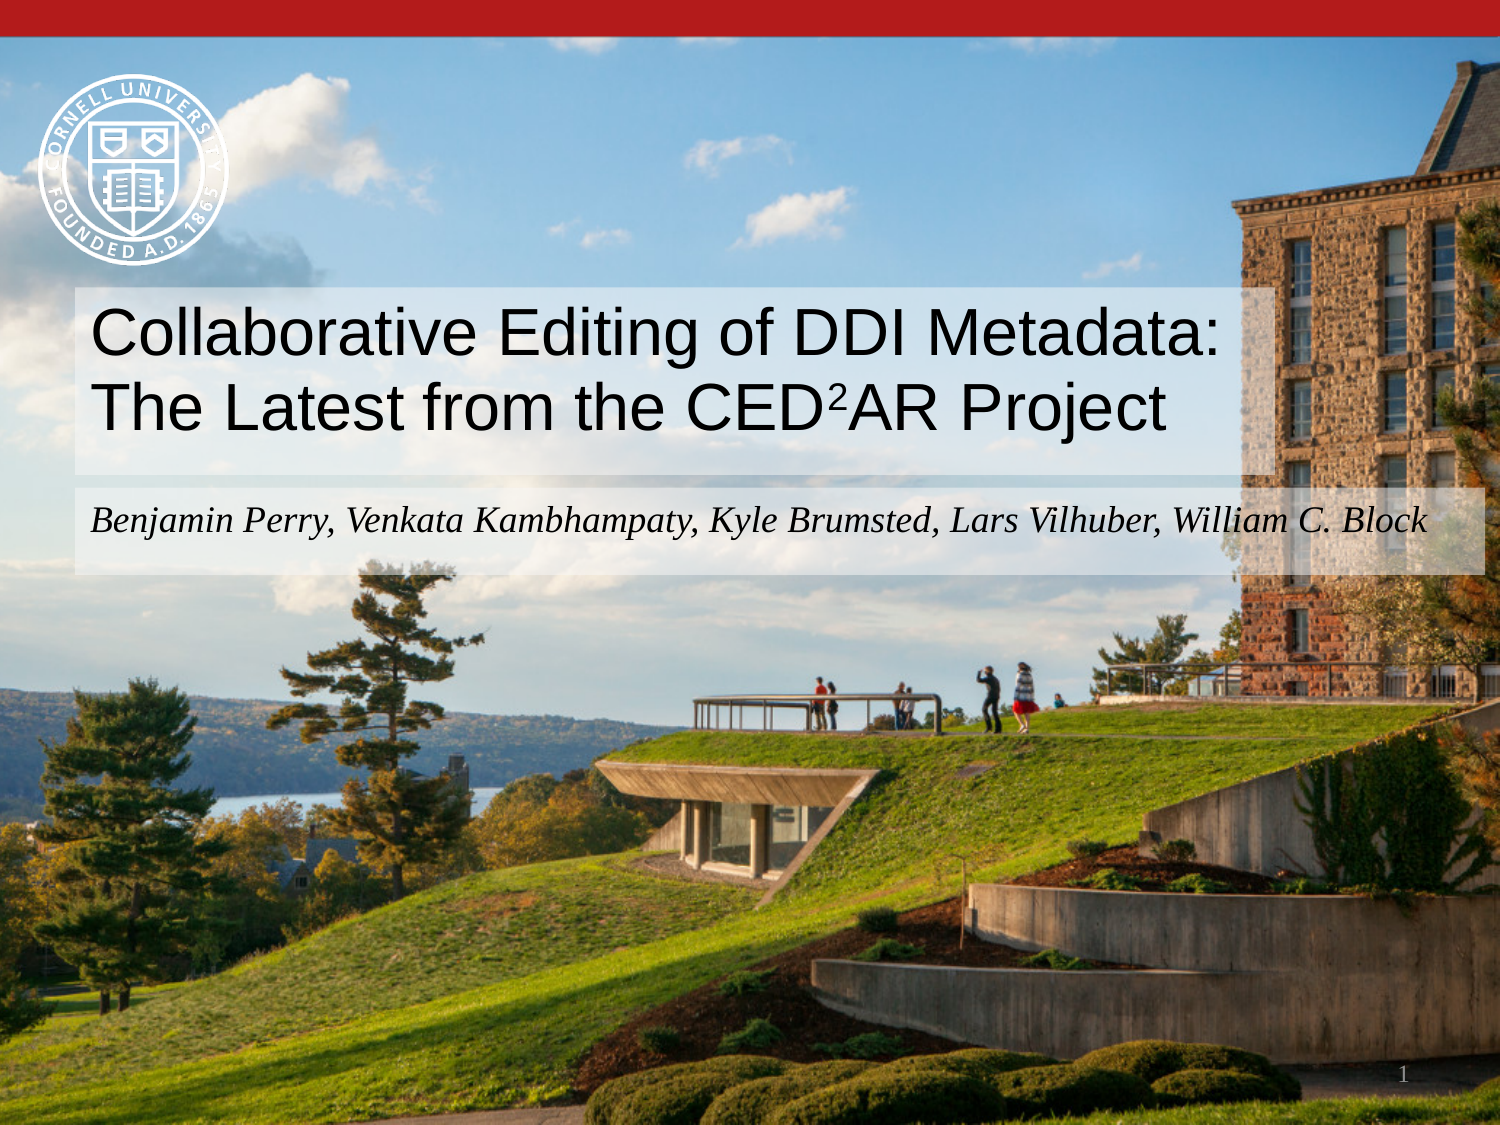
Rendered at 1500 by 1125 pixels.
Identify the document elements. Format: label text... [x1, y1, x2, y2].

slide_number <number> [1074, 1042, 1425, 1103]
title Collaborative Editing of DDI Metadata: The Latest from the CED2AR Project [75, 287, 1275, 475]
picture [0, 37, 1500, 1125]
list Benjamin Perry, Venkata Kambhampaty, Kyle Brumsted, Lars Vilhuber, William C. Block [75, 487, 1486, 575]
